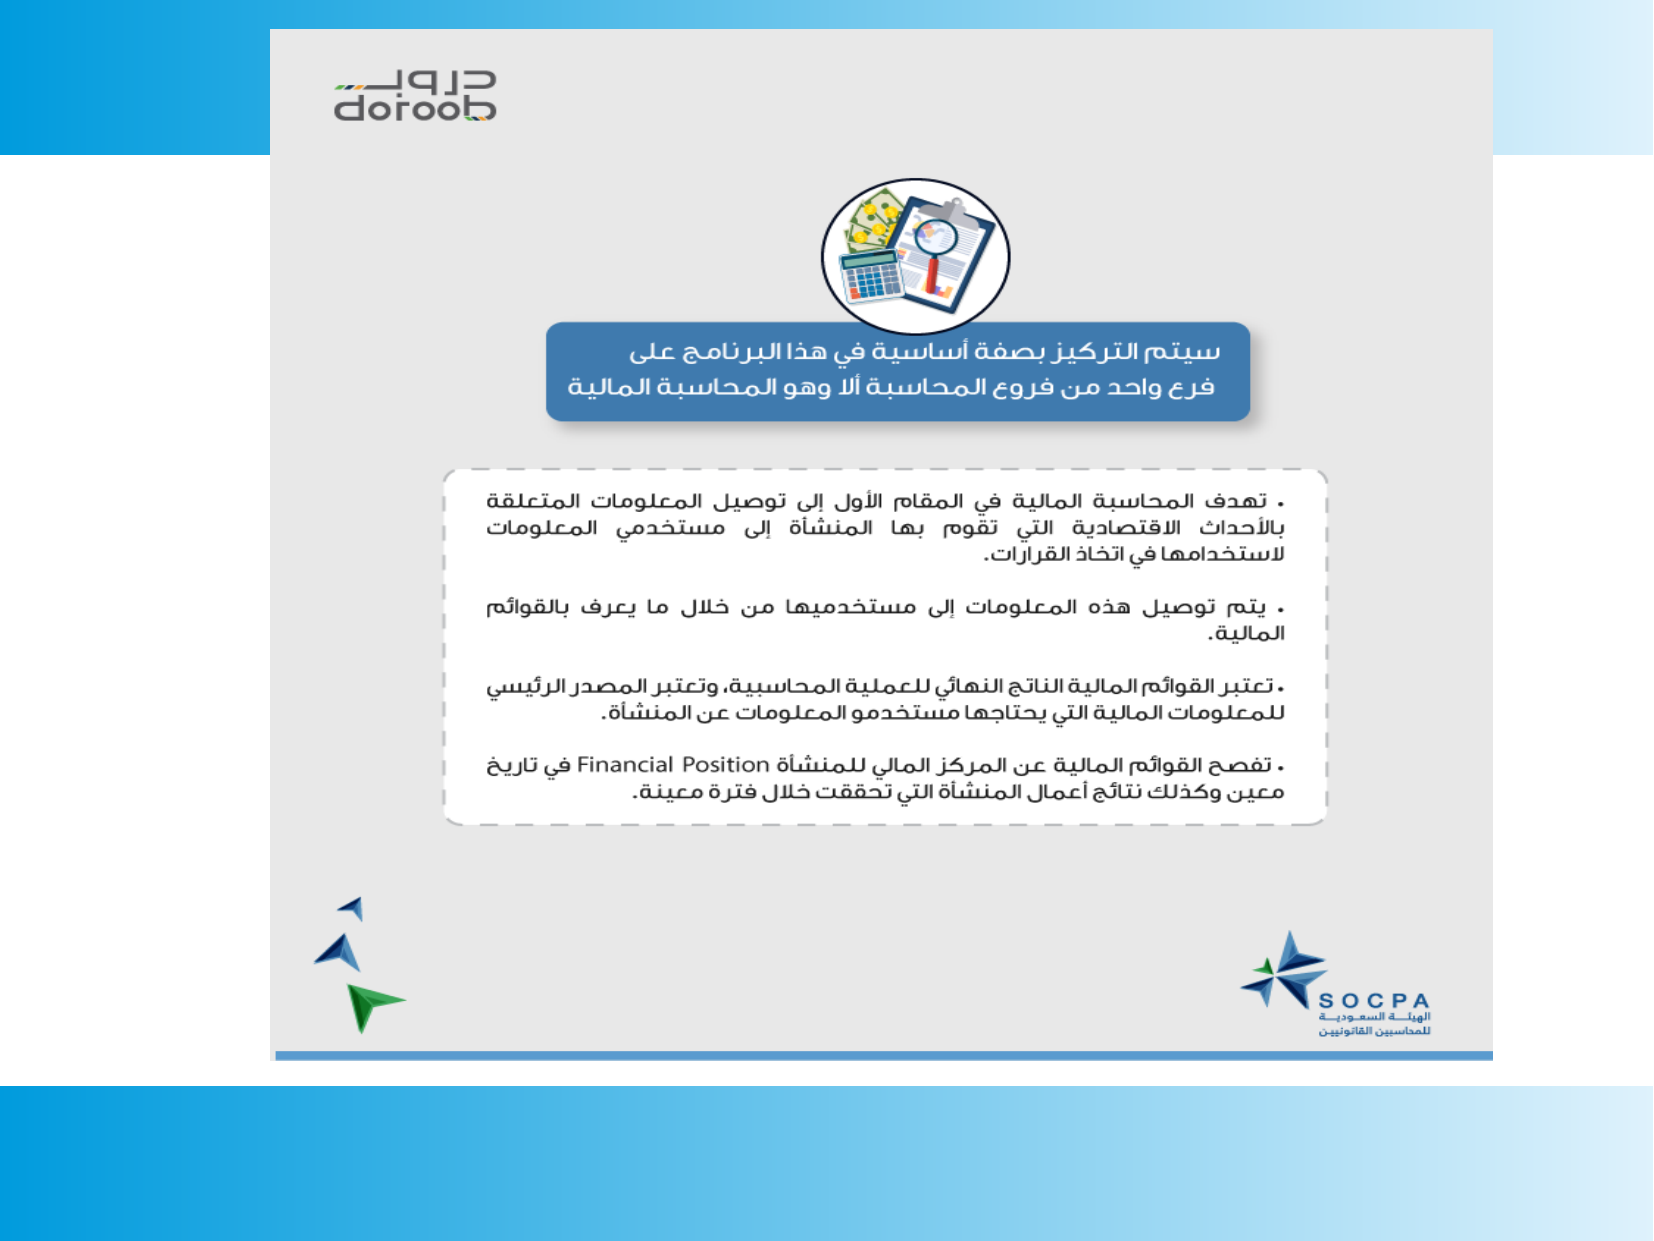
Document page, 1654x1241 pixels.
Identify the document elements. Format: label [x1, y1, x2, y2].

picture [270, 29, 1493, 1061]
